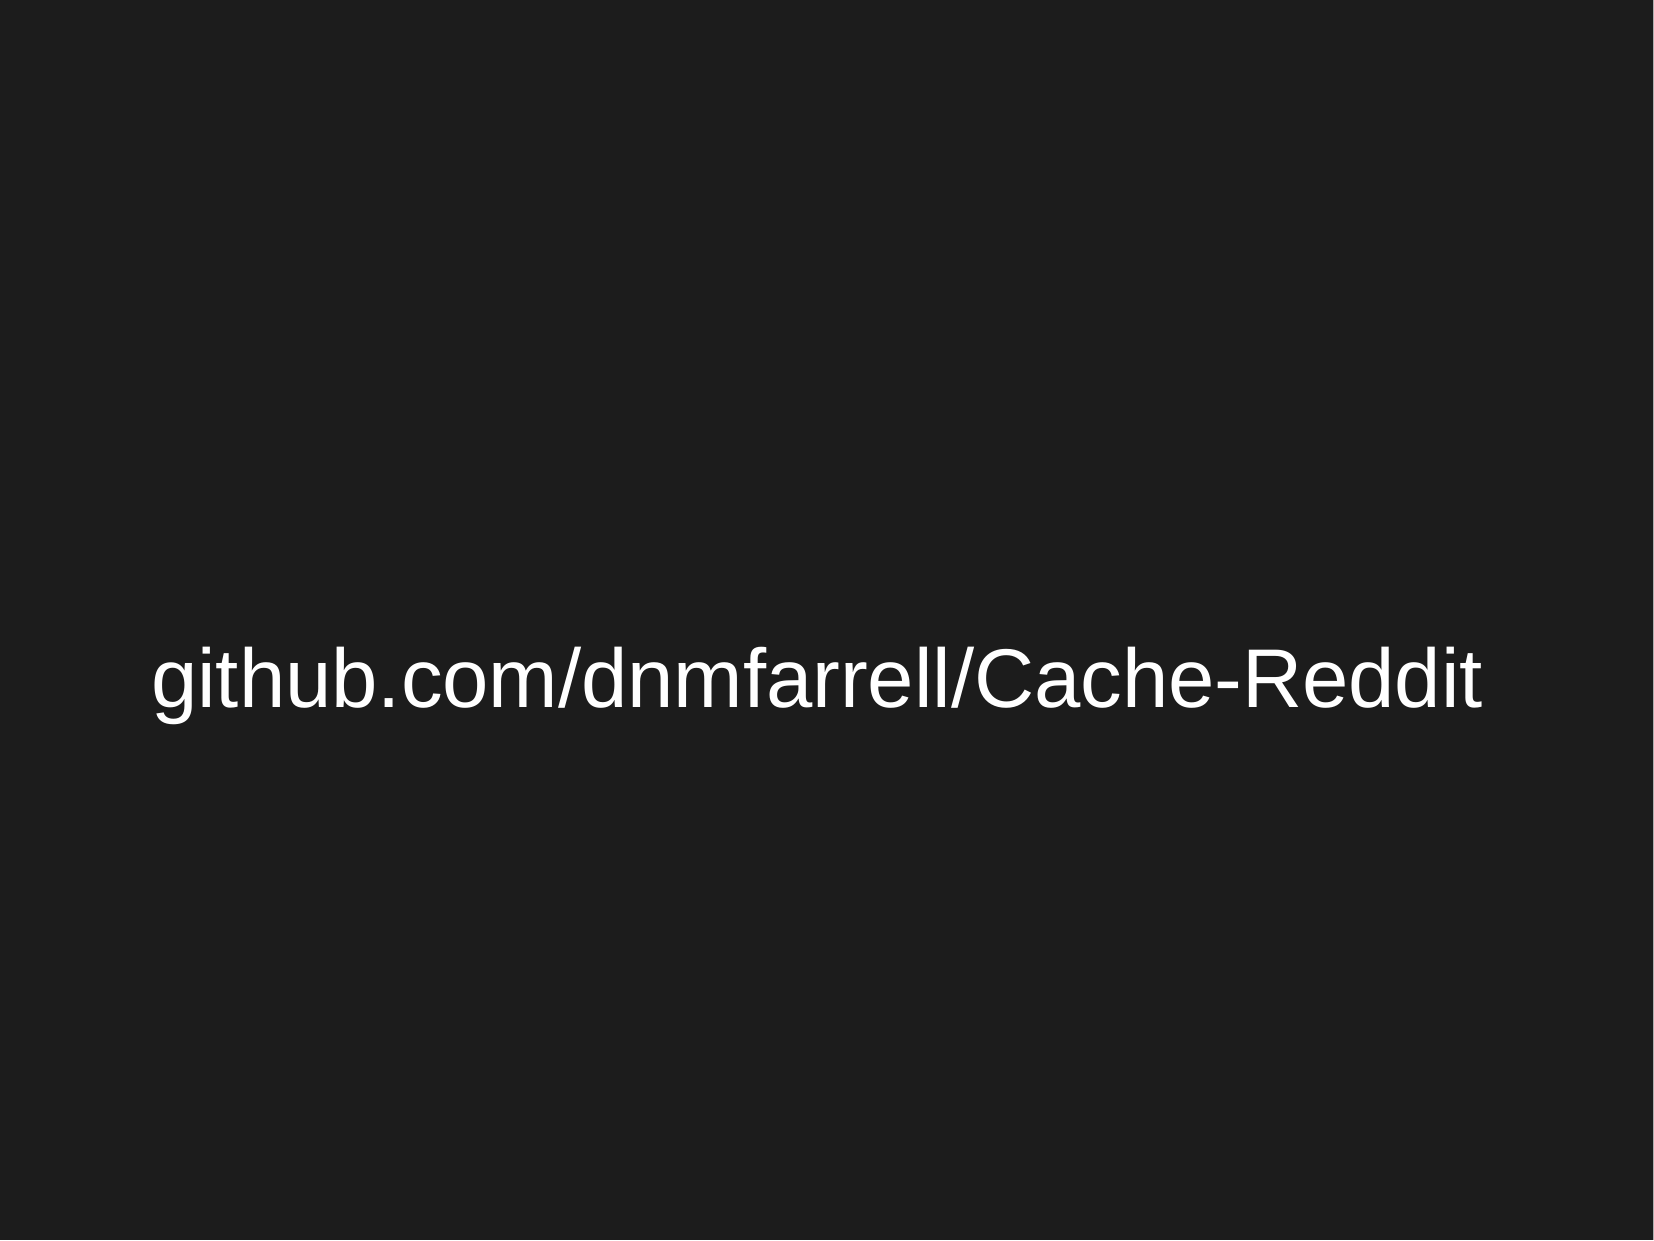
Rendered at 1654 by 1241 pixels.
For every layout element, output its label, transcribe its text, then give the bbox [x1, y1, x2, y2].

text_box github.com/dnmfarrell/Cache-Reddit [60, 531, 1576, 826]
